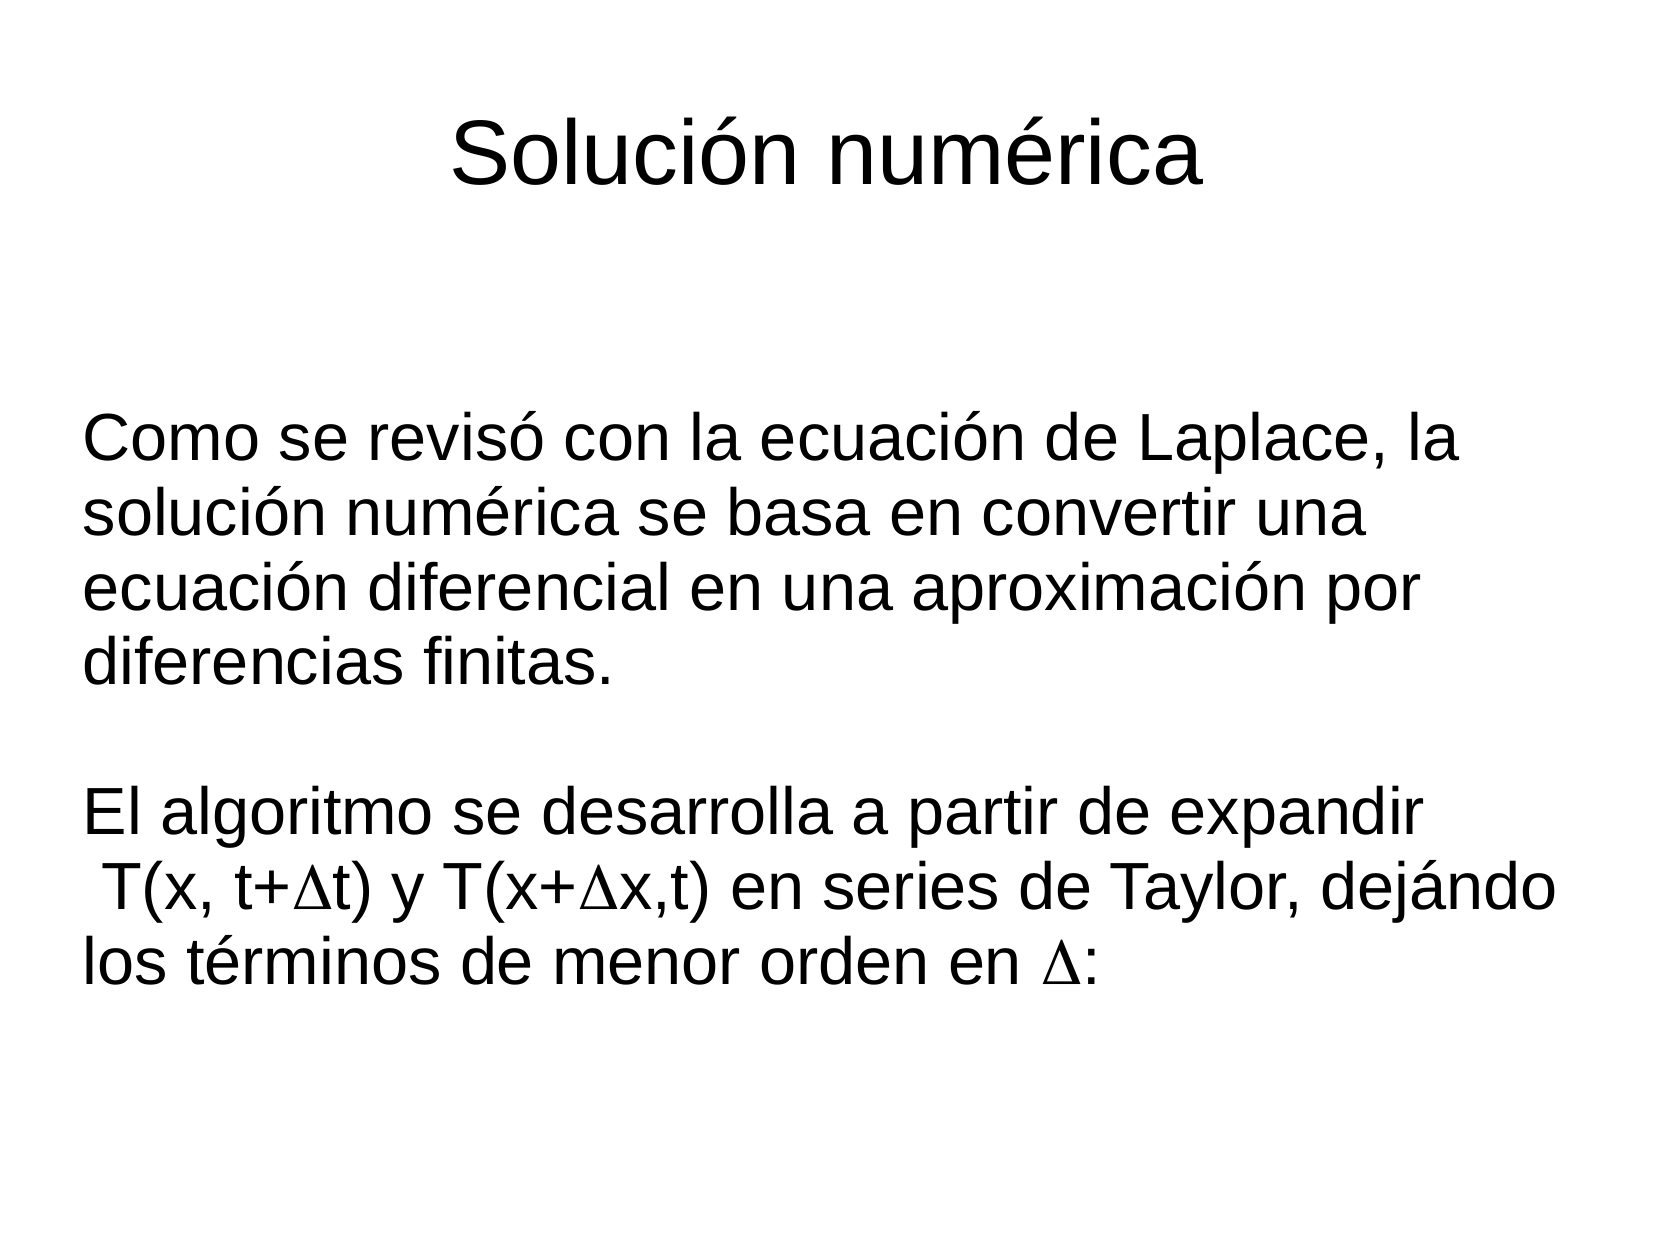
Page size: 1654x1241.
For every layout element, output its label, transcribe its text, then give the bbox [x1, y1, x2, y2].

subtitle Como se revisó con la ecuación de Laplace, la solución numérica se basa en convertir una ecuación diferencial en una aproximación por diferencias finitas. El algoritmo se desarrolla a partir de expandir T(x, t+Dt) y T(x+Dx,t) en series de Taylor, dejándo los términos de menor orden en D: [82, 297, 1571, 1102]
title Solución numérica [82, 56, 1571, 250]
